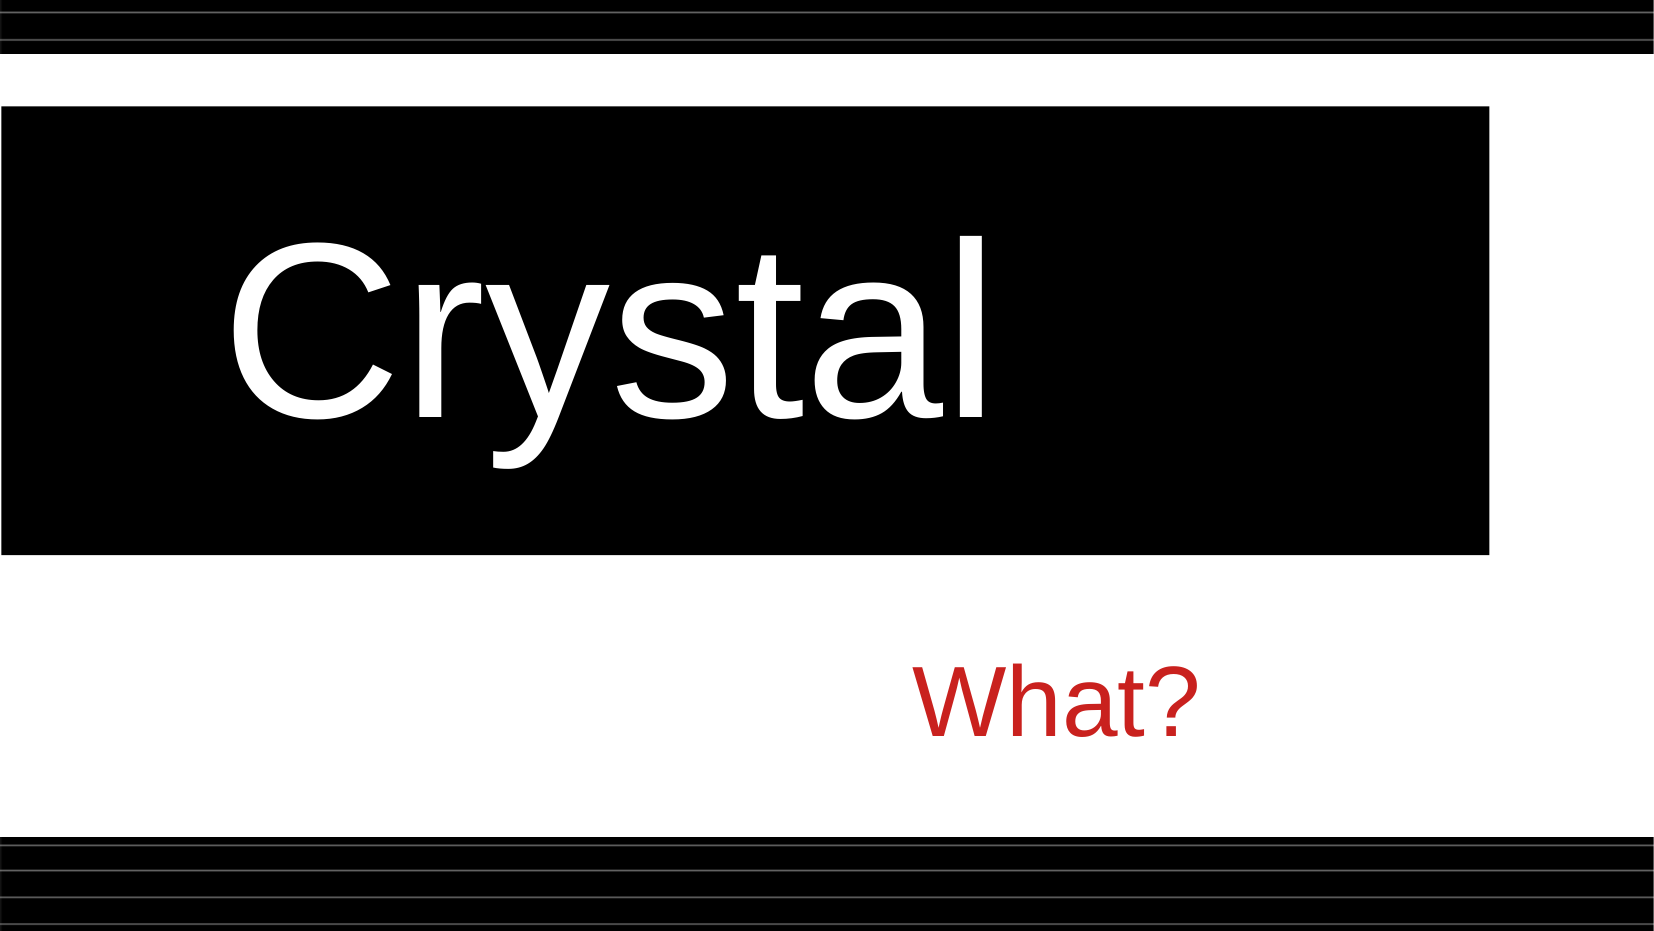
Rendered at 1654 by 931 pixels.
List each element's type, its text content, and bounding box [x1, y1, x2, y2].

title Crystal [1, 106, 1490, 556]
picture [0, 0, 1654, 54]
subtitle What? [625, 590, 1489, 804]
picture [0, 837, 1654, 931]
